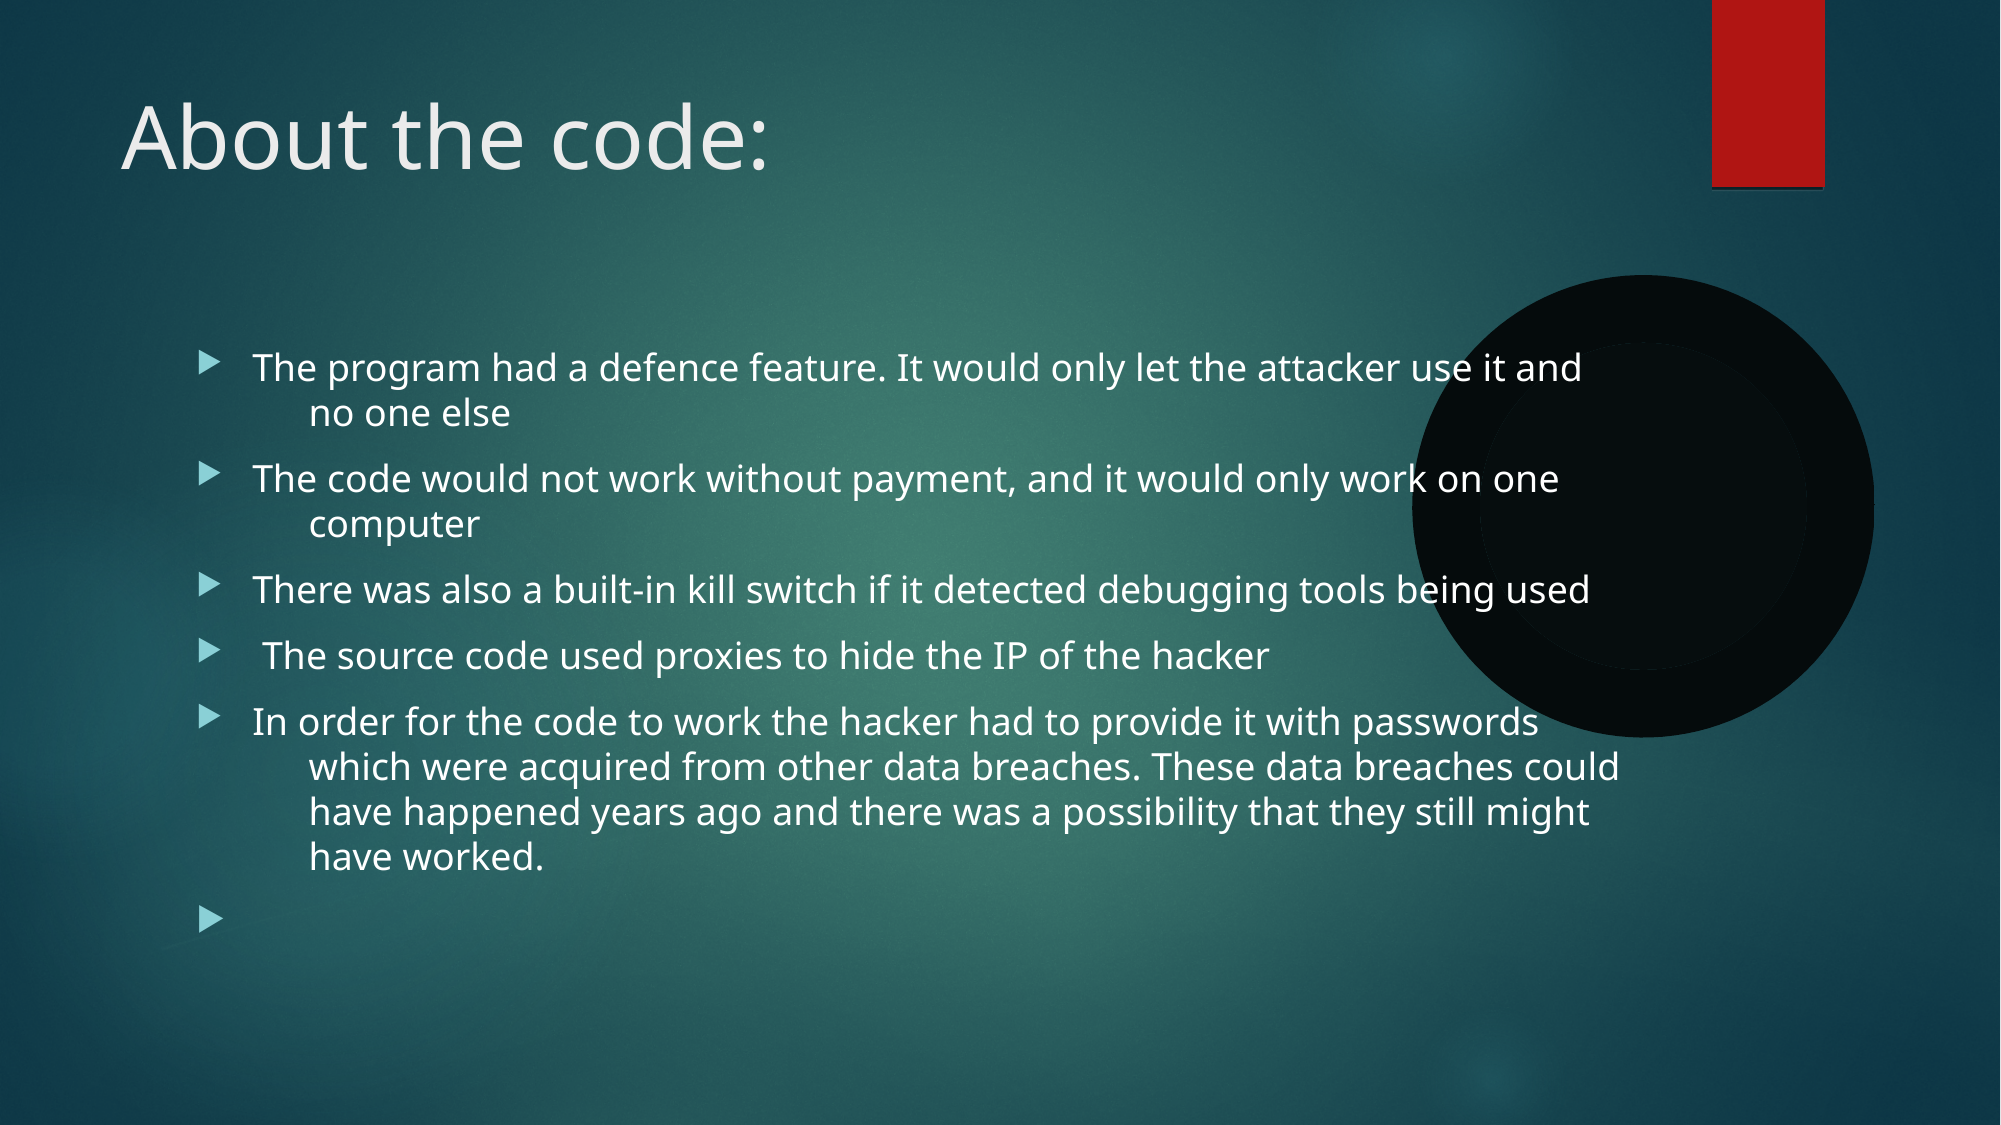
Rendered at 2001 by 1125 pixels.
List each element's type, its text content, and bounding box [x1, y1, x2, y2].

list The program had a defence feature. It would only let the attacker use it and no one else The code would not work without payment, and it would only work on one computer There was also a built-in kill switch if it detected debugging tools being used The source code used proxies to hide the IP of the hacker In order for the code to work the hacker had to provide it with passwords which were acquired from other data breaches. These data breaches could have happened years ago and there was a possibility that they still might have worked. [181, 336, 1649, 1026]
title About the code: [106, 74, 1649, 305]
